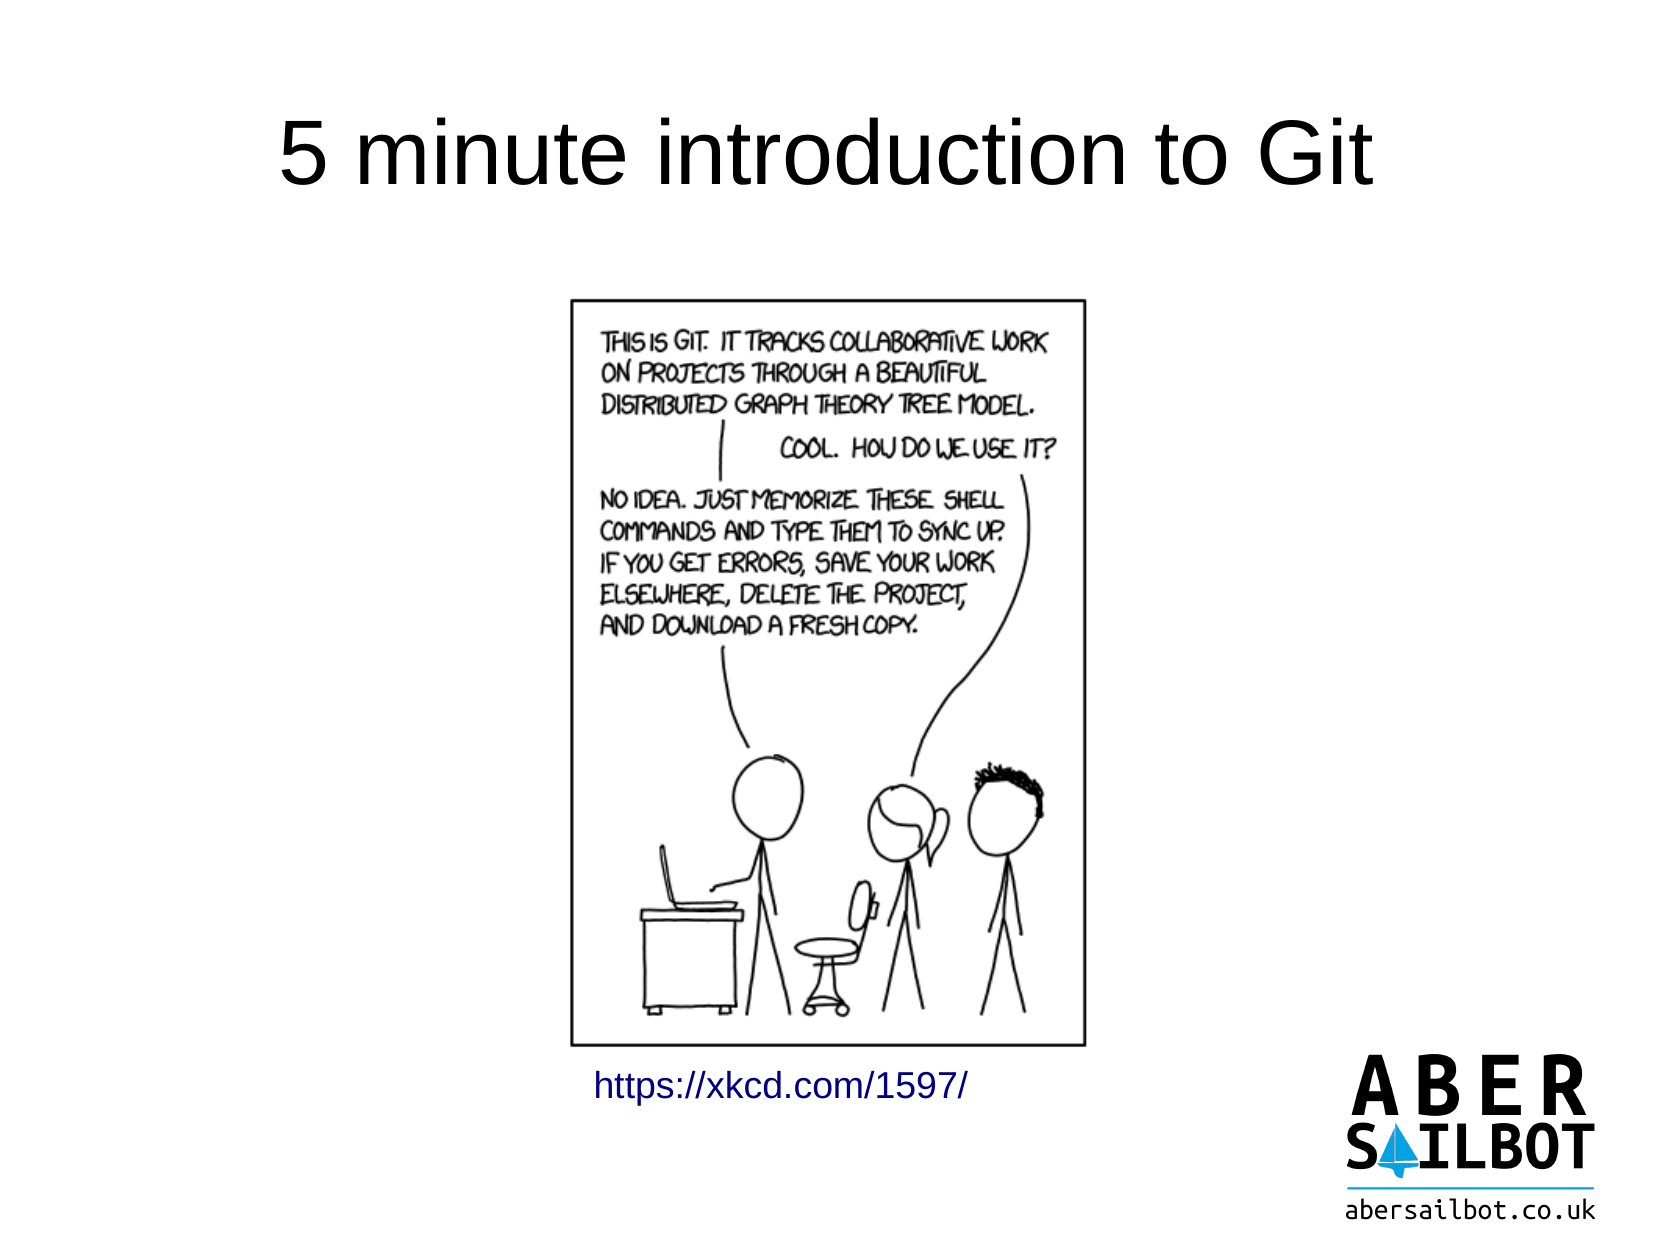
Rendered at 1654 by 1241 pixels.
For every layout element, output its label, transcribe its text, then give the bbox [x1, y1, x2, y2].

picture [555, 290, 1099, 1058]
picture [1311, 1019, 1630, 1241]
text_box https://xkcd.com/1597/ [578, 1057, 993, 1157]
title 5 minute introduction to Git [82, 49, 1571, 257]
